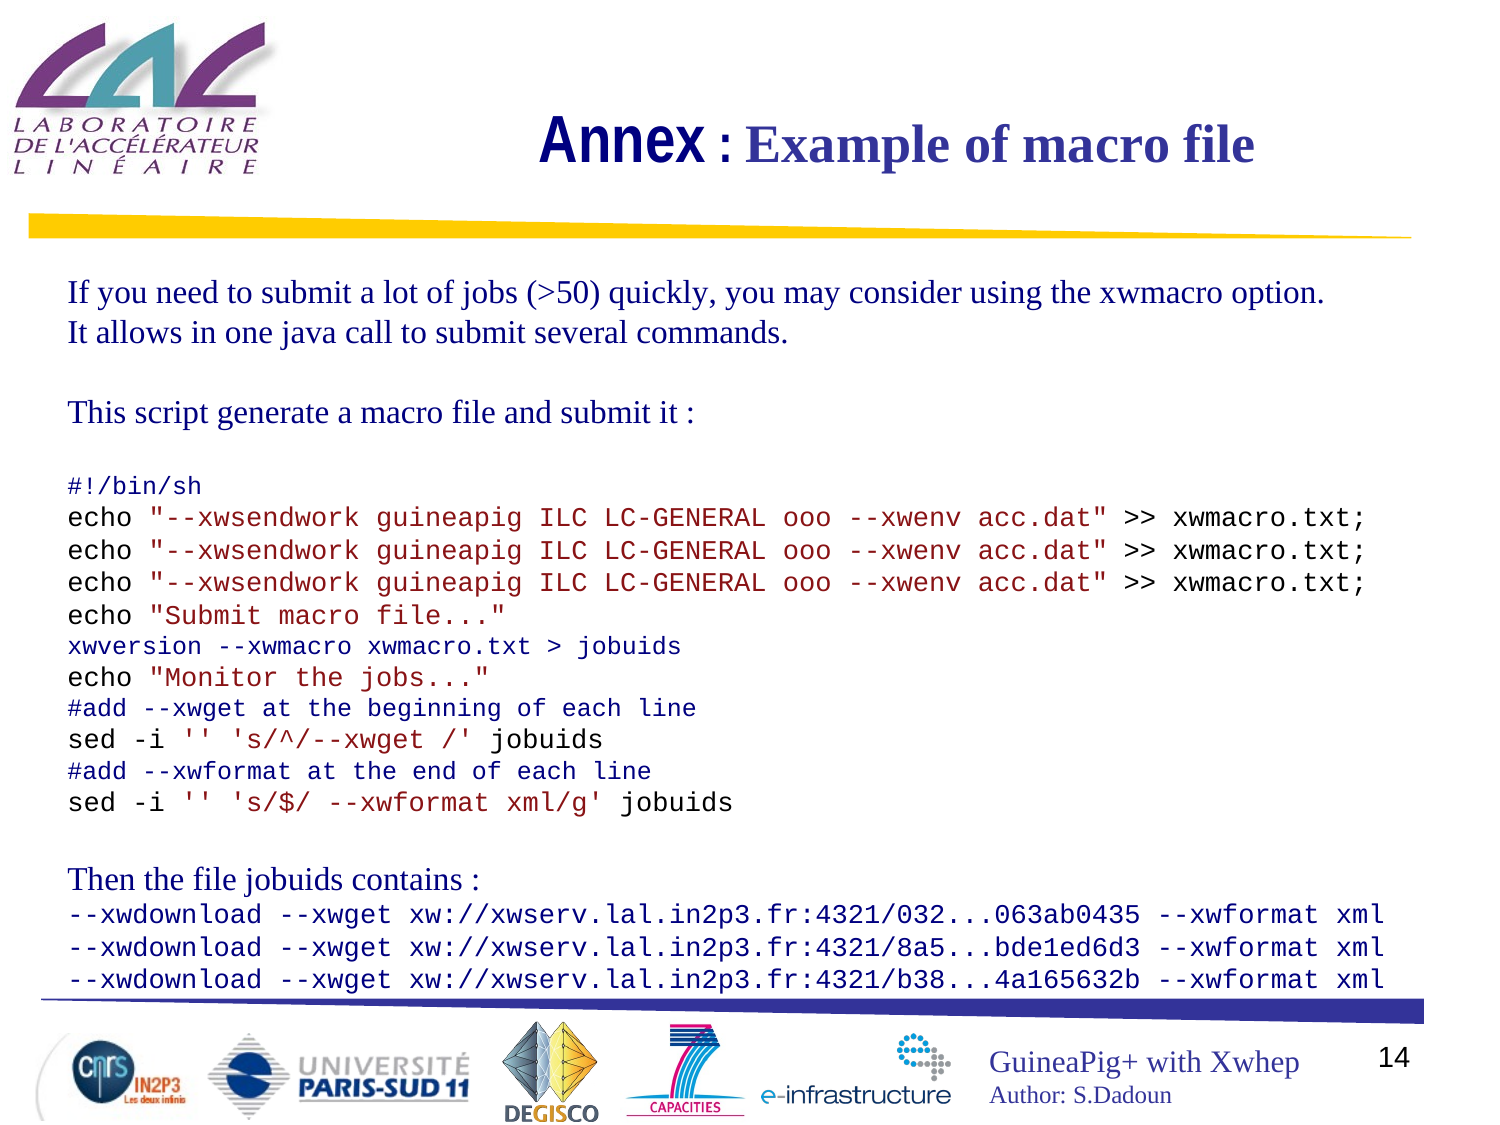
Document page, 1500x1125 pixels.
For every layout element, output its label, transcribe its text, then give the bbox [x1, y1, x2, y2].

subtitle If you need to submit a lot of jobs (>50) quickly, you may consider using the xwmacro option. It allows in one java call to submit several commands. This script generate a macro file and submit it : #!/bin/sh echo "--xwsendwork guineapig ILC LC-GENERAL ooo --xwenv acc.dat" >> xwmacro.txt; echo "--xwsendwork guineapig ILC LC-GENERAL ooo --xwenv acc.dat" >> xwmacro.txt; echo "--xwsendwork guineapig ILC LC-GENERAL ooo --xwenv acc.dat" >> xwmacro.txt; echo "Submit macro file..." xwversion --xwmacro xwmacro.txt > jobuids echo "Monitor the jobs..." #add --xwget at the beginning of each line sed -i '' 's/^/--xwget /' jobuids #add --xwformat at the end of each line sed -i '' 's/$/ --xwformat xml/g' jobuids Then the file jobuids contains : --xwdownload --xwget xw://xwserv.lal.in2p3.fr:4321/032...063ab0435 --xwformat xml --xwdownload --xwget xw://xwserv.lal.in2p3.fr:4321/8a5...bde1ed6d3 --xwformat xml --xwdownload --xwget xw://xwserv.lal.in2p3.fr:4321/b38...4a165632b --xwformat xml [67, 260, 1418, 1004]
picture [761, 1033, 951, 1104]
picture [490, 1018, 609, 1122]
picture [7, 16, 283, 178]
picture [620, 1017, 750, 1124]
picture [902, 1038, 925, 1049]
picture [25, 1033, 475, 1121]
title Annex : Example of macro file [295, 10, 1500, 261]
